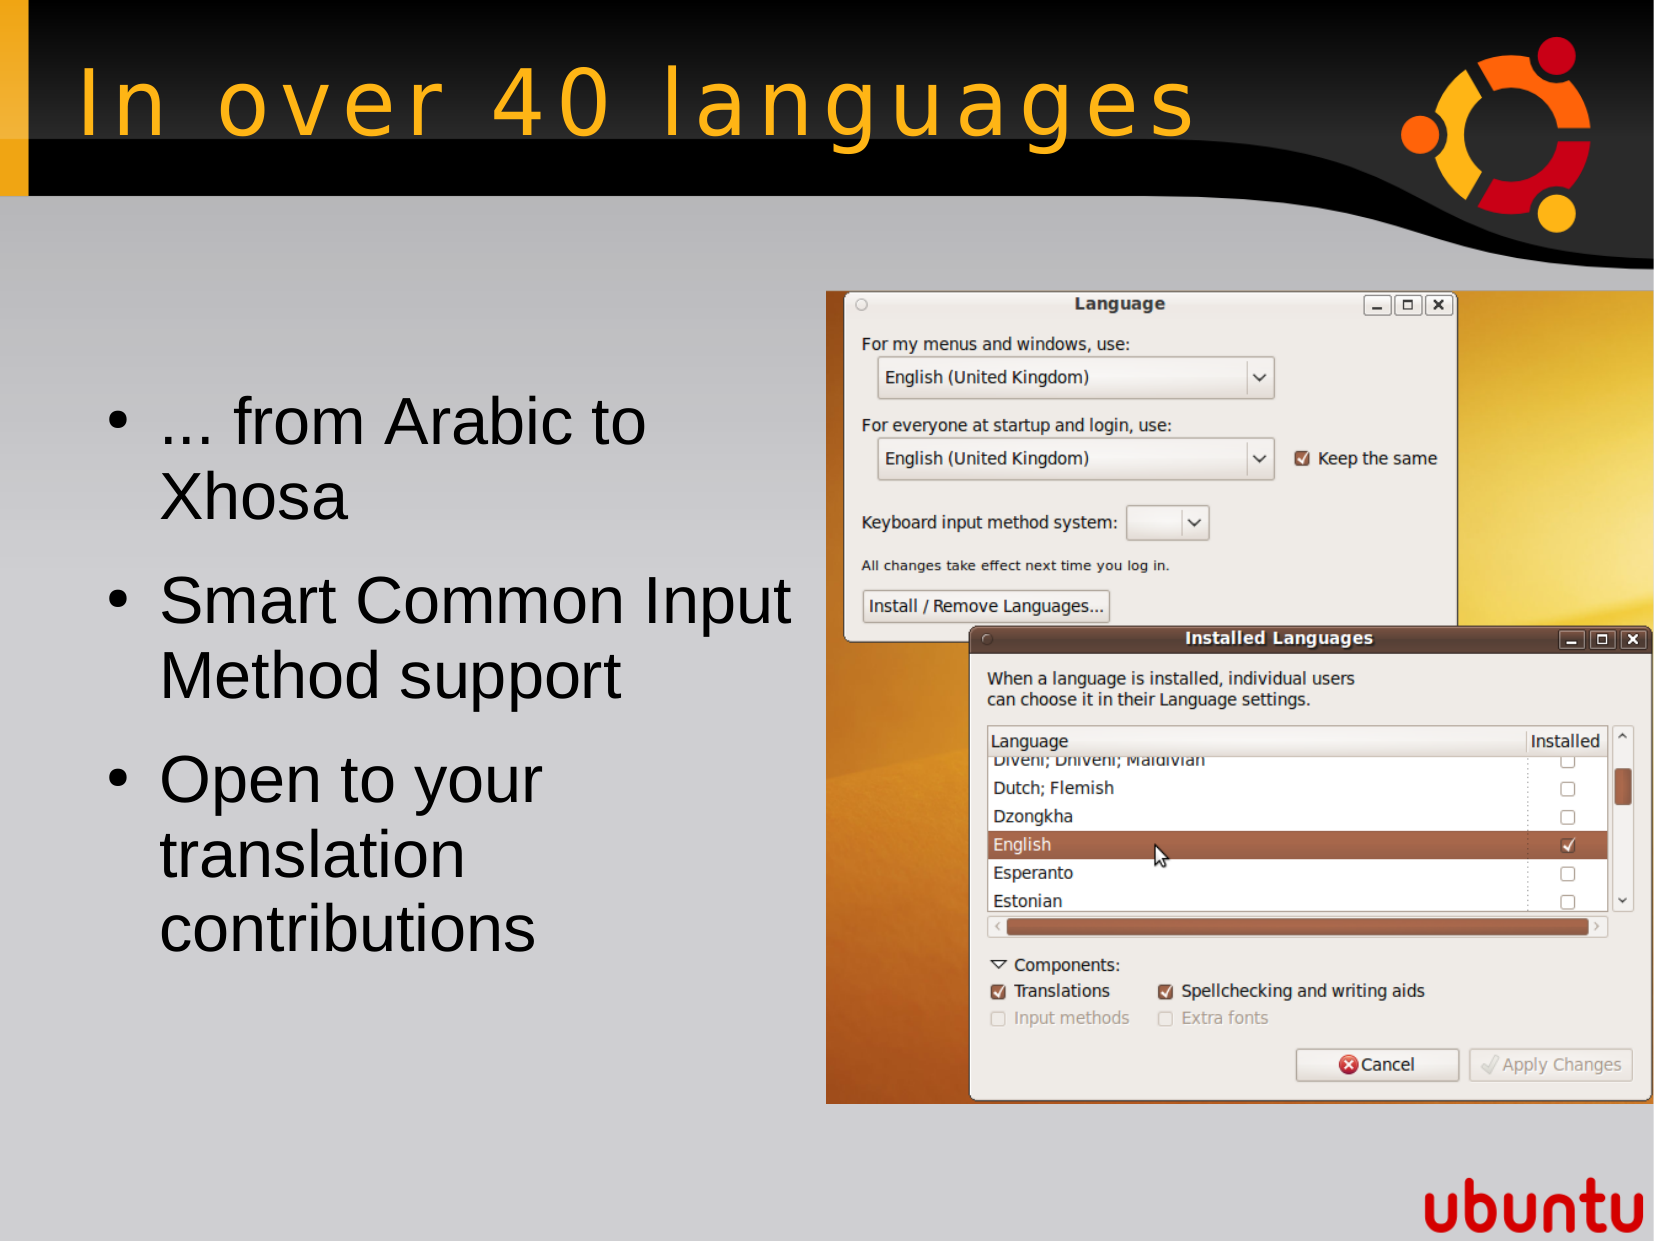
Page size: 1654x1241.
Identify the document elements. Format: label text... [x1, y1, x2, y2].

title In over 40 languages [76, 0, 1300, 207]
picture [0, 0, 1654, 1241]
list ... from Arabic to Xhosa Smart Common Input Method support Open to your translation contributions [88, 383, 798, 1025]
